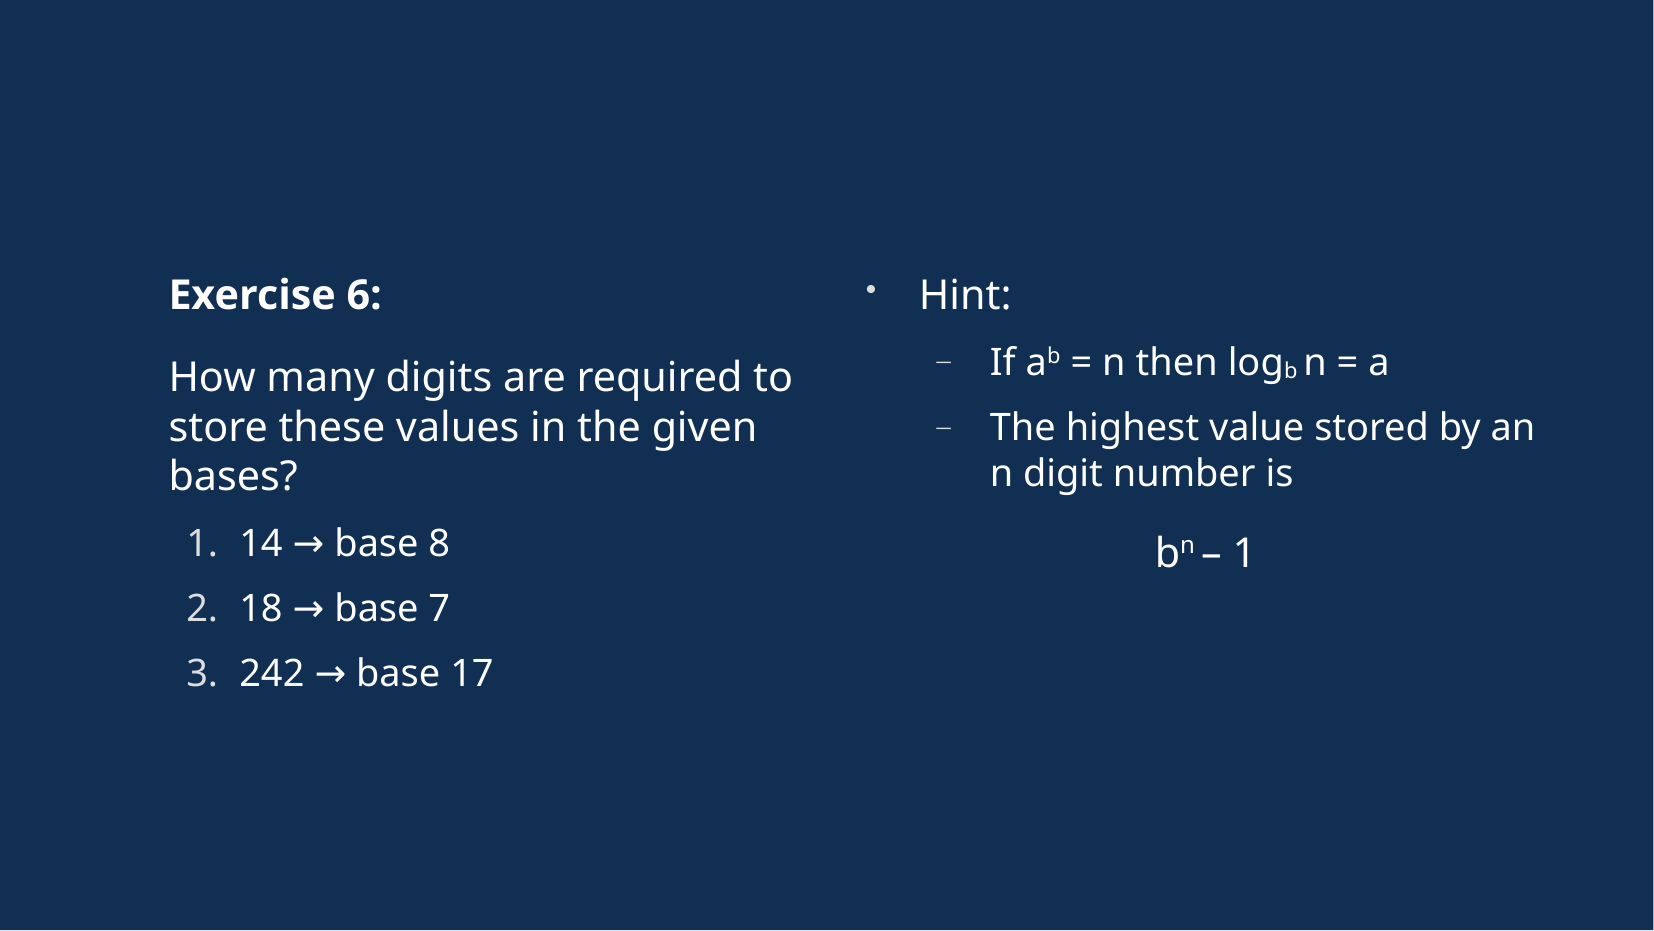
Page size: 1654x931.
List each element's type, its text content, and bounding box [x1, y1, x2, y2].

list Hint: If ab = n then logb n = a The highest value stored by an n digit number is bn – 1 [848, 268, 1563, 806]
list Exercise 6: How many digits are required to store these values in the given bases? 14 → base 8 18 → base 7 242 → base 17 [97, 268, 813, 806]
